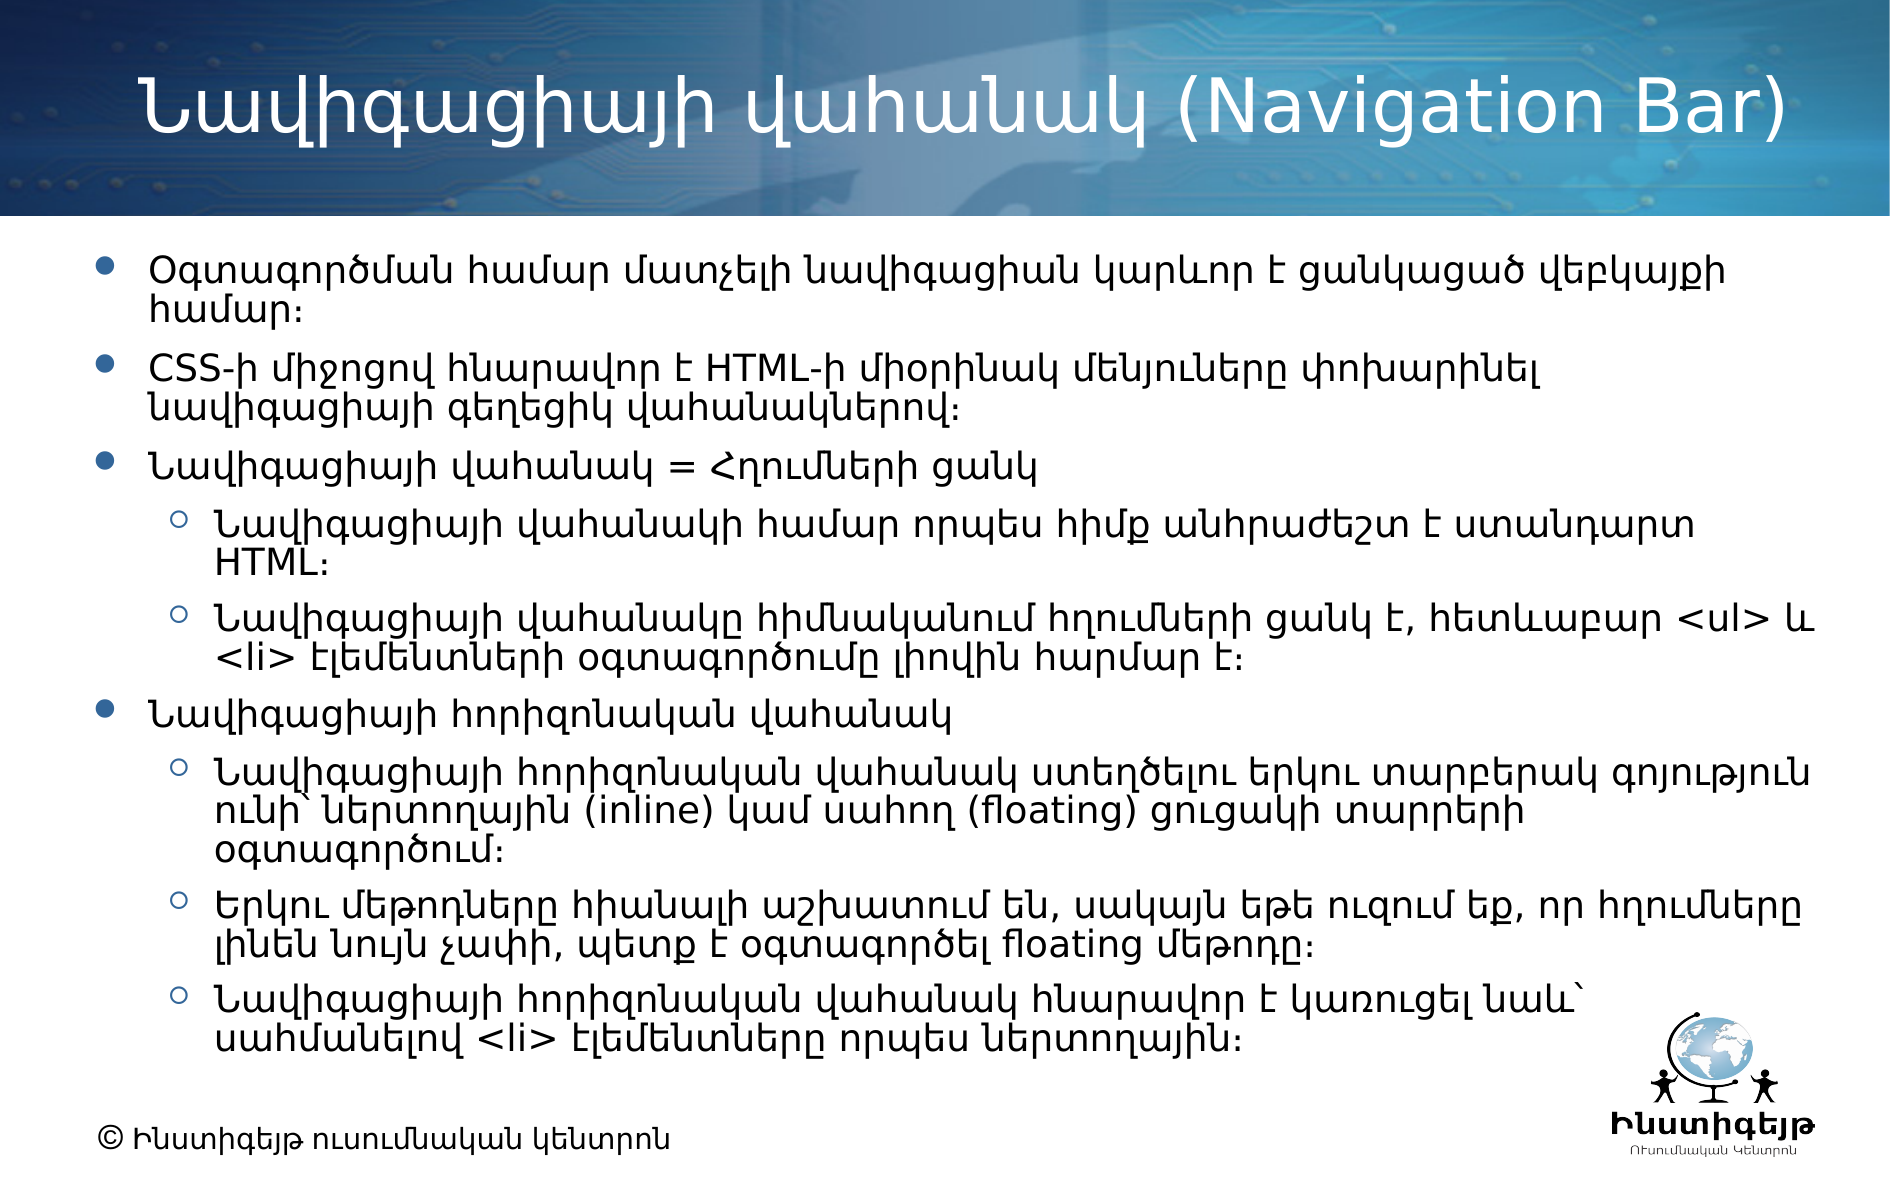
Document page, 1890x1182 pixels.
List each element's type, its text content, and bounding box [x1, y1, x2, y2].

picture [1612, 1012, 1815, 1157]
picture [0, 0, 1890, 216]
list Օգտագործման համար մատչելի նավիգացիան կարևոր է ցանկացած վեբկայքի համար։ CSS-ի միջոցով հնարավոր է HTML-ի միօրինակ մենյուները փոխարինել նավիգացիայի գեղեցիկ վահանակներով։ Նավիգացիայի վահանակ = Հղումների ցանկ Նավիգացիայի վահանակի համար որպես հիմք անհրաժեշտ է ստանդարտ HTML։ Նավիգացիայի վահանակը հիմնականում հղումների ցանկ է, հետևաբար <ul> և <li> էլեմենտների օգտագործումը լիովին հարմար է։ Նավիգացիայի հորիզոնական վահանակ Նավիգացիայի հորիզոնական վահանակ ստեղծելու երկու տարբերակ գոյություն ունի՝ ներտողային (inline) կամ սահող (floating) ցուցակի տարրերի օգտագործում։ Երկու մեթոդները հիանալի աշխատում են, սակայն եթե ուզում եք, որ հղումները լինեն նույն չափի, պետք է օգտագործել floating մեթոդը։ Նավիգացիայի հորիզոնական վահանակ հնարավոր է կառուցել նաև՝ սահմանելով <li> էլեմենտները որպես ներտողային։ [93, 252, 1820, 282]
